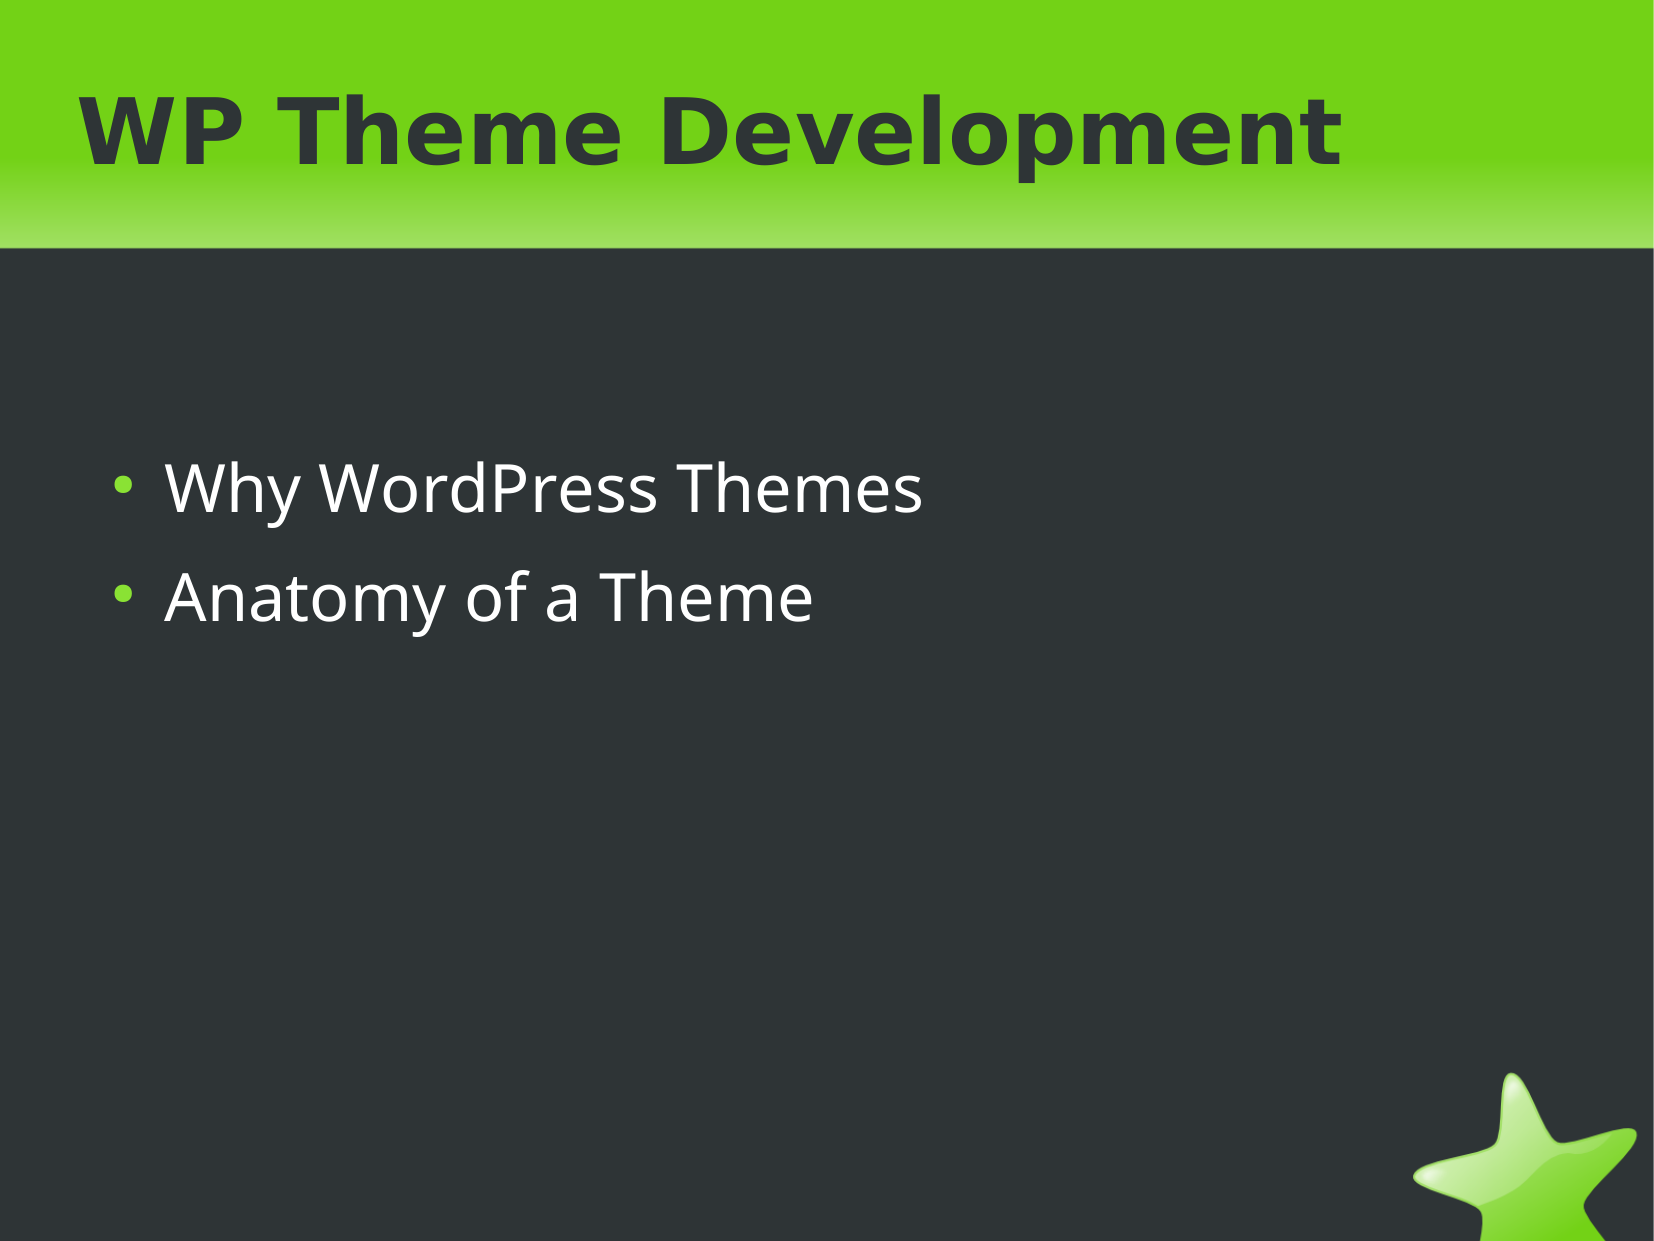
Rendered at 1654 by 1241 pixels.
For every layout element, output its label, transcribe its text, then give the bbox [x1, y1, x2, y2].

picture [0, 0, 1654, 1241]
list Why WordPress Themes Anatomy of a Theme [82, 290, 1571, 1094]
title WP Theme Development [76, 36, 1565, 229]
